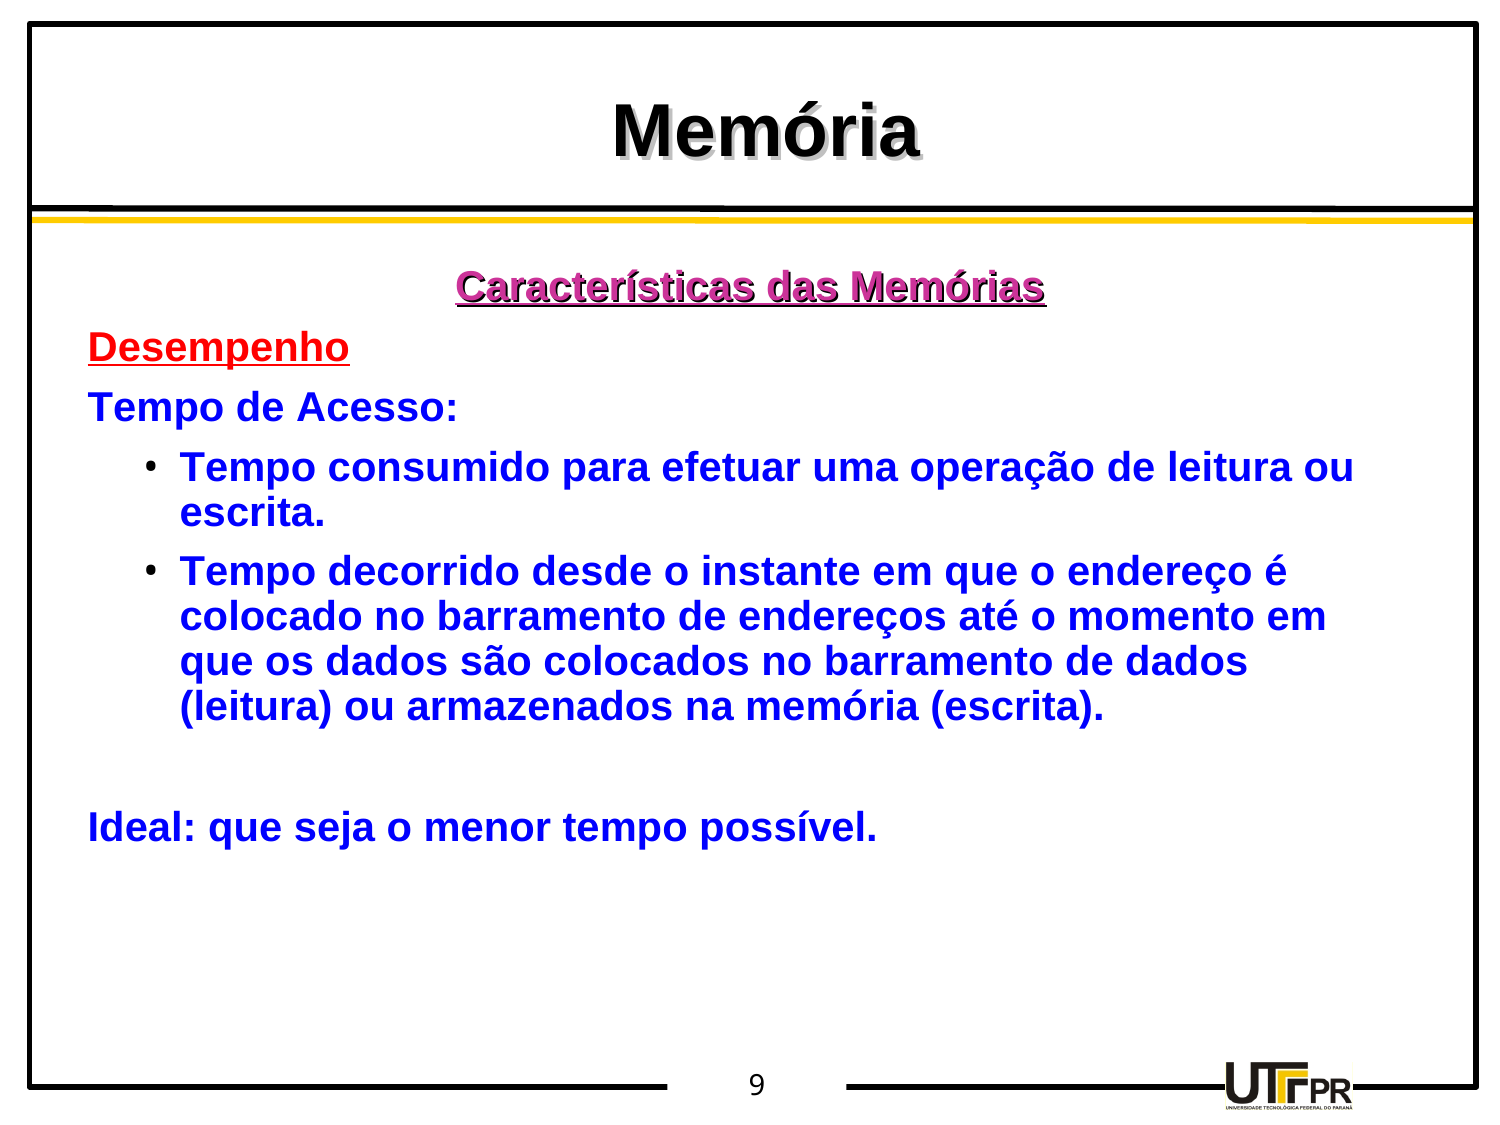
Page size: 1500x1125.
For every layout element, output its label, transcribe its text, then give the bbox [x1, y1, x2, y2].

picture [1225, 1062, 1353, 1110]
text_box Memória [29, 29, 1477, 207]
list Características das Memórias Desempenho Tempo de Acesso: Tempo consumido para efetuar uma operação de leitura ou escrita. Tempo decorrido desde o instante em que o endereço é colocado no barramento de endereços até o momento em que os dados são colocados no barramento de dados (leitura) ou armazenados na memória (escrita). Ideal: que seja o menor tempo possível. [72, 257, 1428, 1027]
